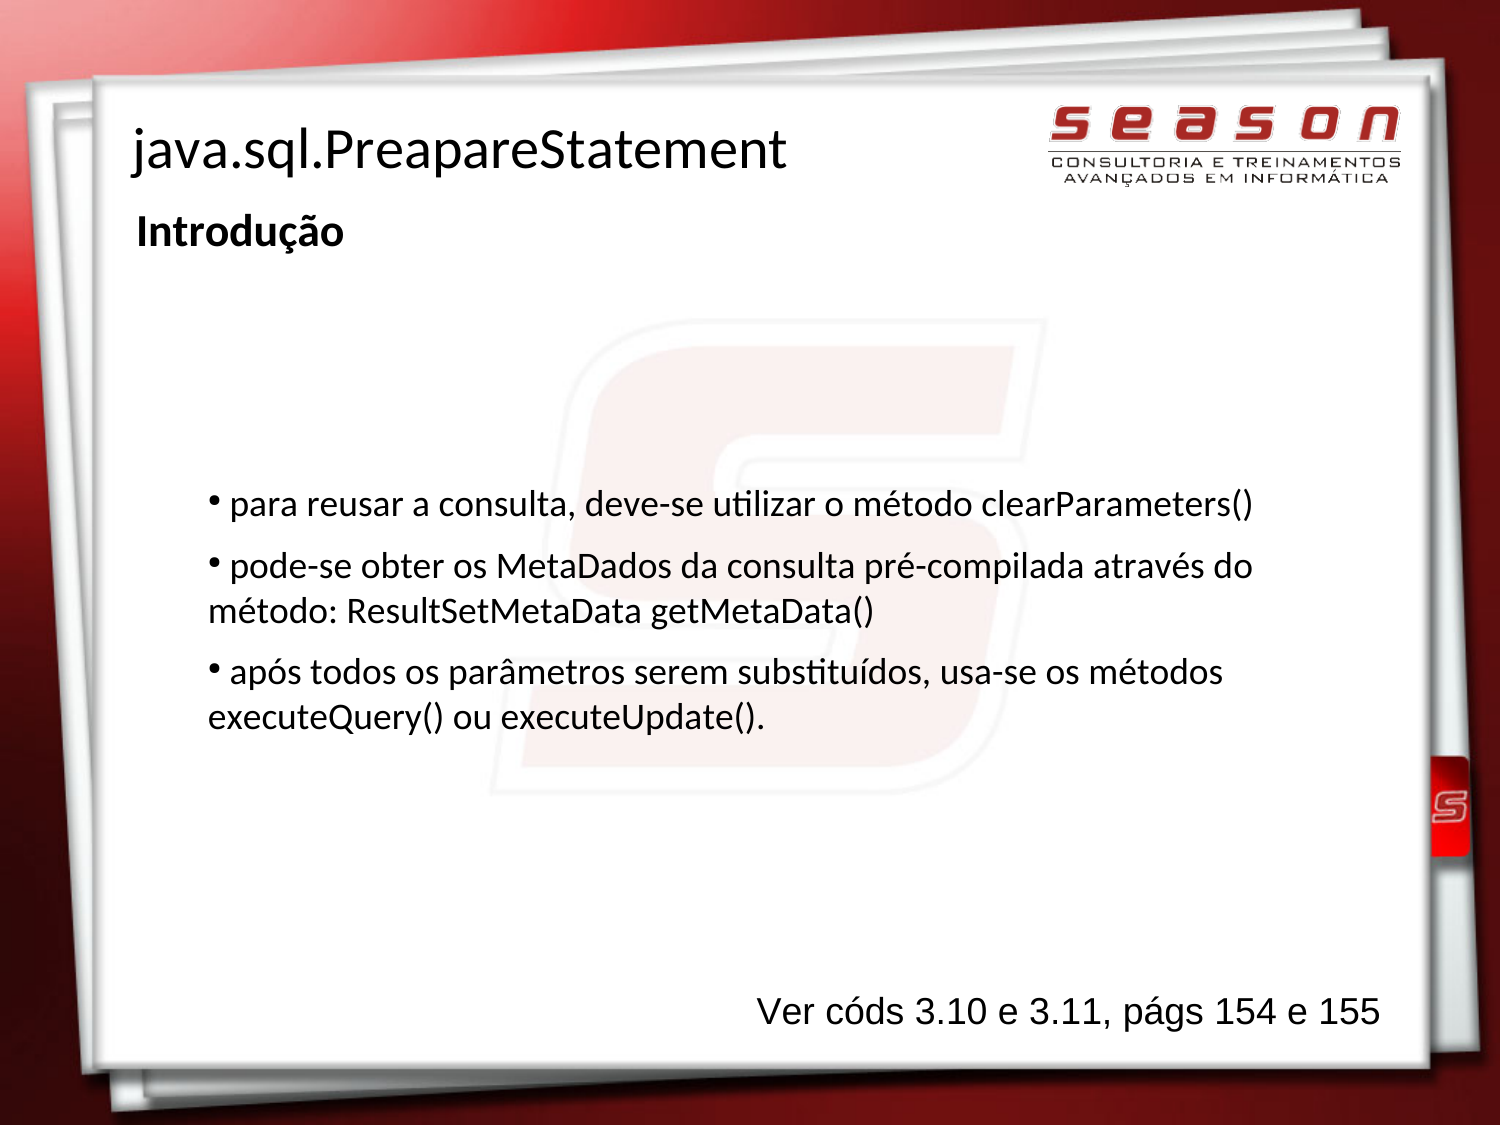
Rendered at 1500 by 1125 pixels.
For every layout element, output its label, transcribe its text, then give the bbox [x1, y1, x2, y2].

text_box para reusar a consulta, deve-se utilizar o método clearParameters() pode-se obter os MetaDados da consulta pré-compilada através do método: ResultSetMetaData getMetaData() após todos os parâmetros serem substituídos, usa-se os métodos executeQuery() ou executeUpdate(). [207, 283, 1328, 934]
text_box Ver códs 3.10 e 3.11, págs 154 e 155 [708, 979, 1396, 1040]
text_box Introdução [119, 200, 1240, 256]
picture [0, 0, 1500, 1125]
title java.sql.PreapareStatement [118, 33, 1394, 257]
